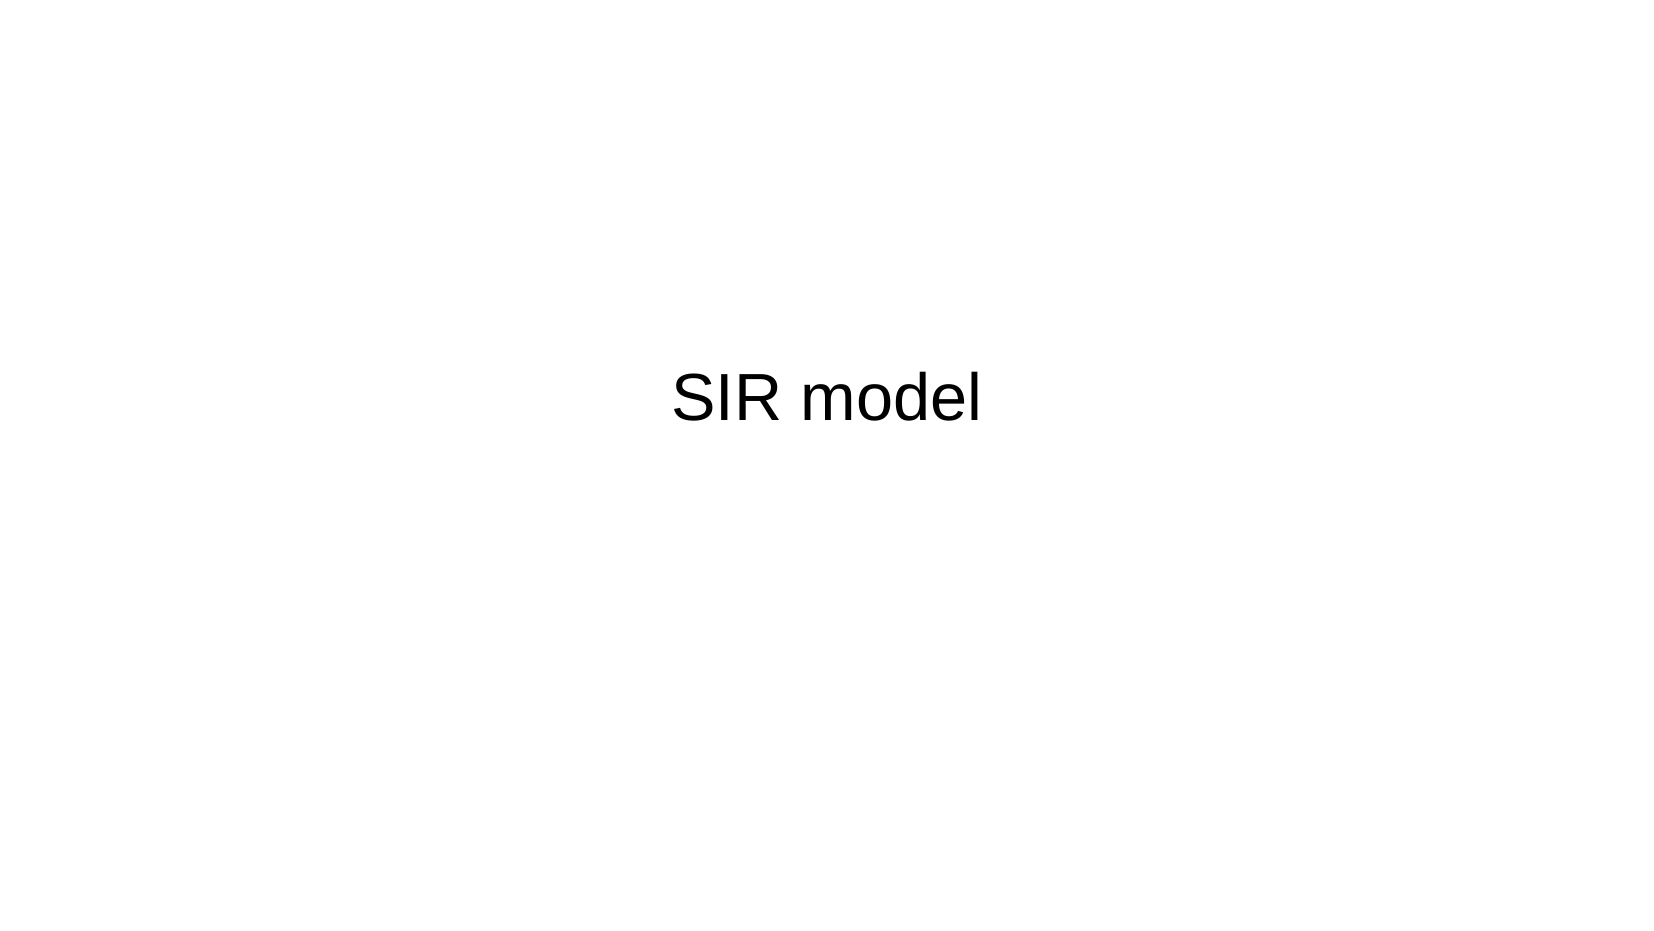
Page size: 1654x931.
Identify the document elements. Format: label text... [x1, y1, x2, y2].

subtitle SIR model [82, 37, 1571, 757]
